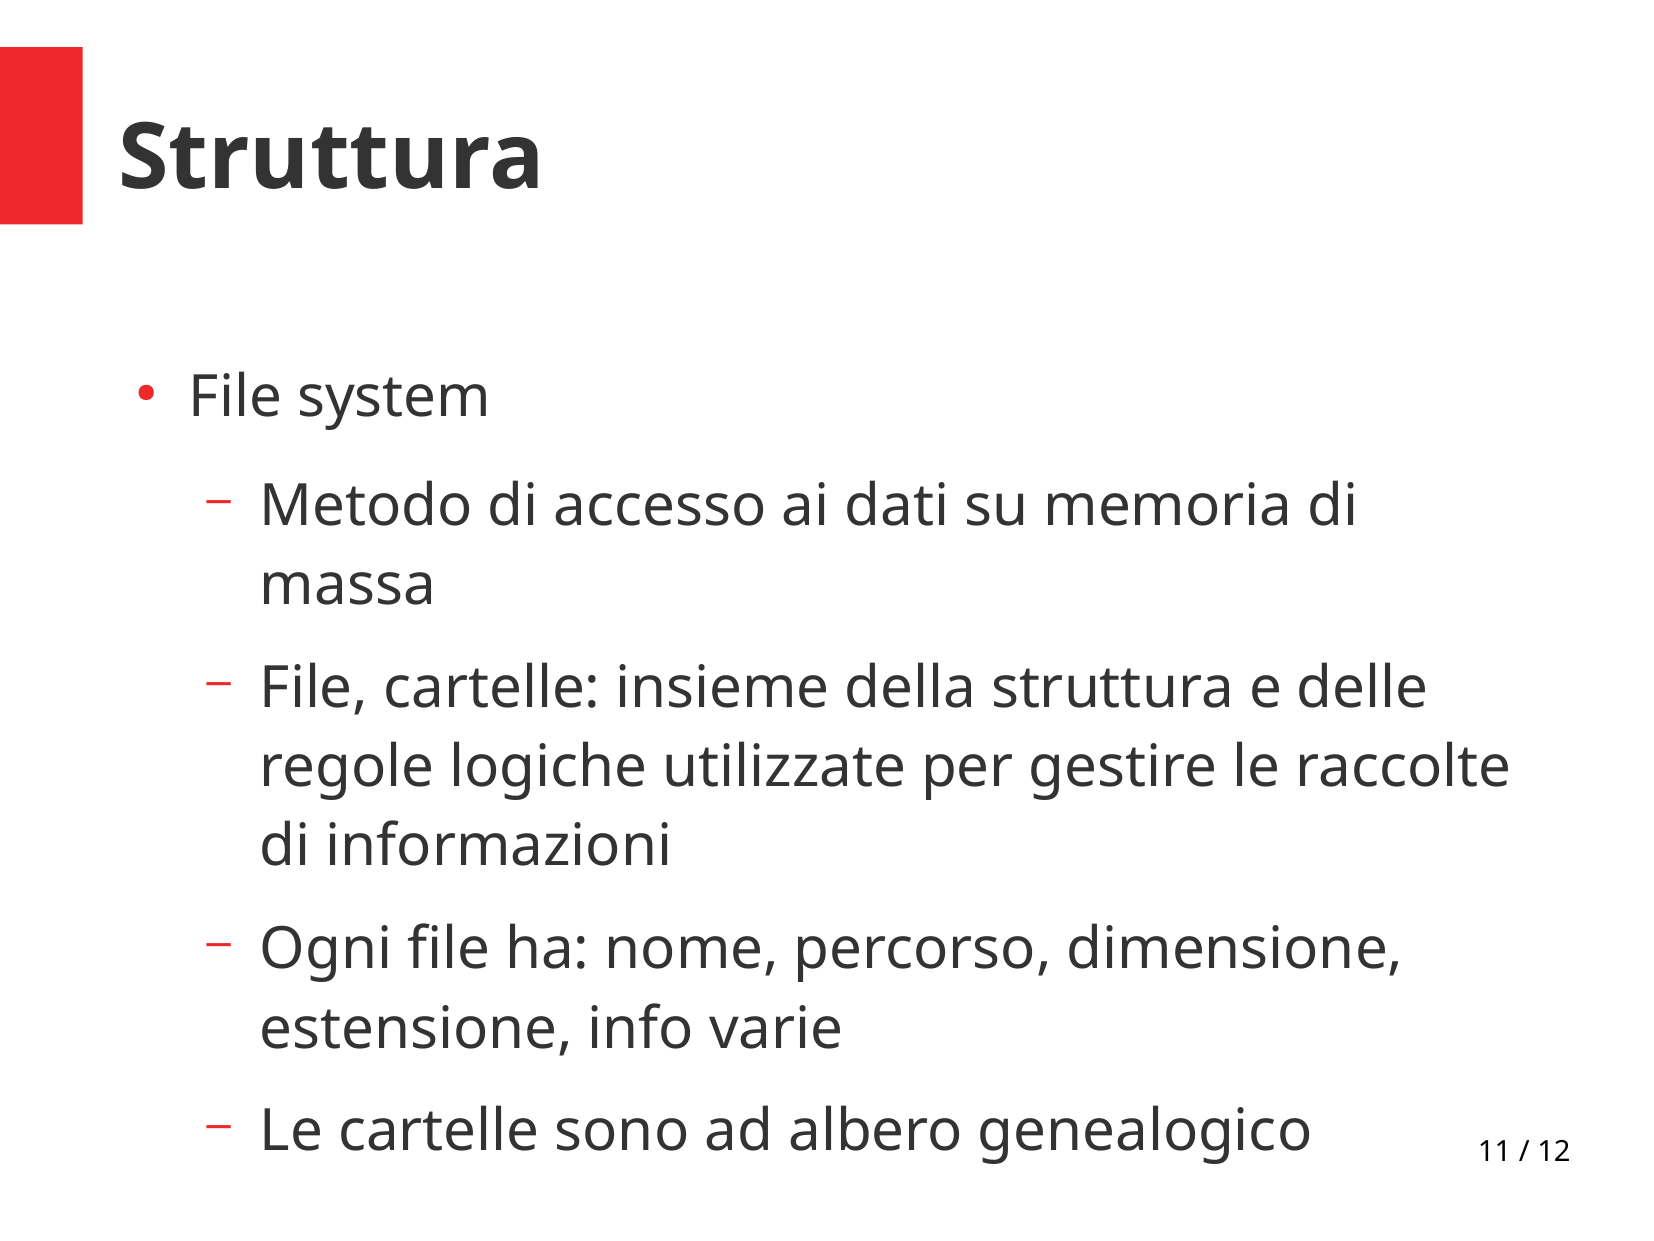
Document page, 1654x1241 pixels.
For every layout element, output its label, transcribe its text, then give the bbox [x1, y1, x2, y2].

title Struttura [118, 49, 1571, 257]
list File system Metodo di accesso ai dati su memoria di massa File, cartelle: insieme della struttura e delle regole logiche utilizzate per gestire le raccolte di informazioni Ogni file ha: nome, percorso, dimensione, estensione, info varie Le cartelle sono ad albero genealogico [118, 354, 1536, 1074]
